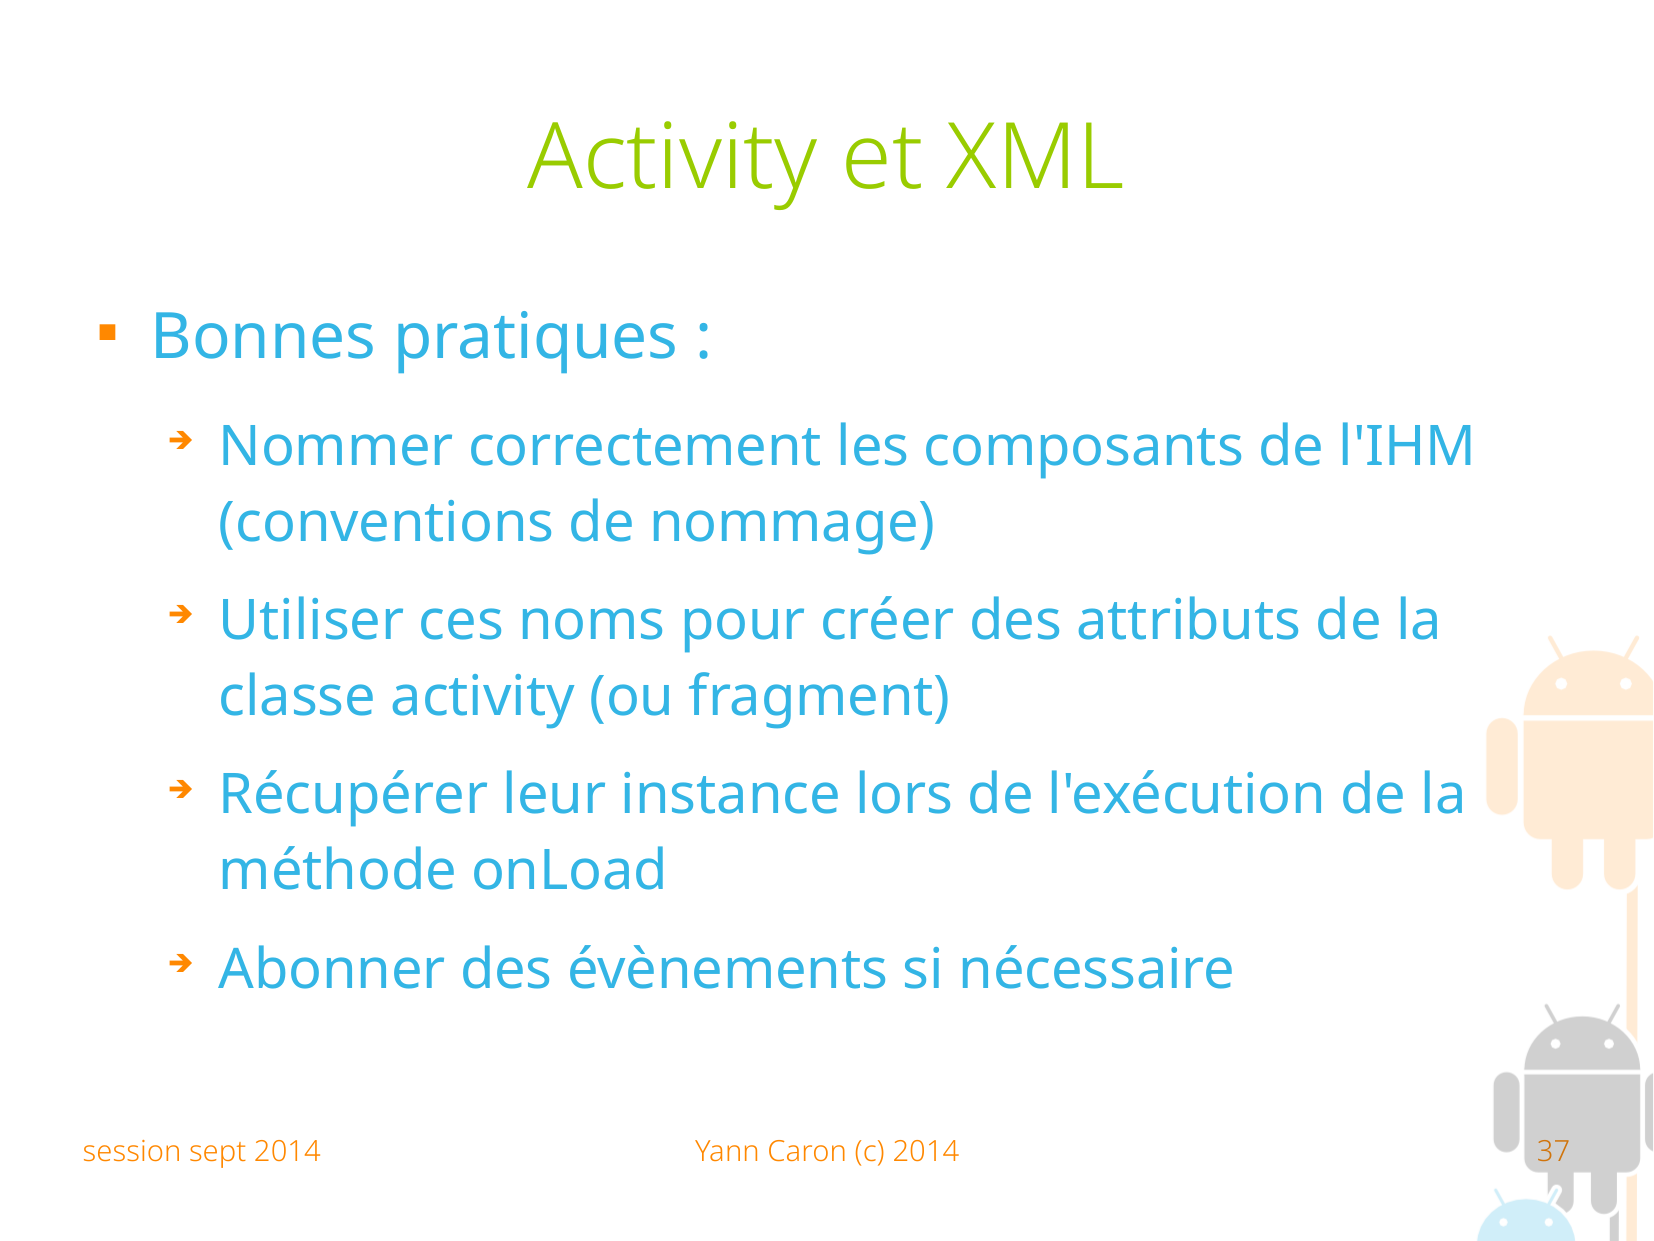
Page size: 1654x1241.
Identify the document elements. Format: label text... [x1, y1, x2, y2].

list Bonnes pratiques : Nommer correctement les composants de l'IHM (conventions de nommage) Utiliser ces noms pour créer des attributs de la classe activity (ou fragment) Récupérer leur instance lors de l'exécution de la méthode onLoad Abonner des évènements si nécessaire [82, 290, 1571, 1010]
title Activity et XML [82, 49, 1571, 257]
picture [240, 423, 1654, 1241]
